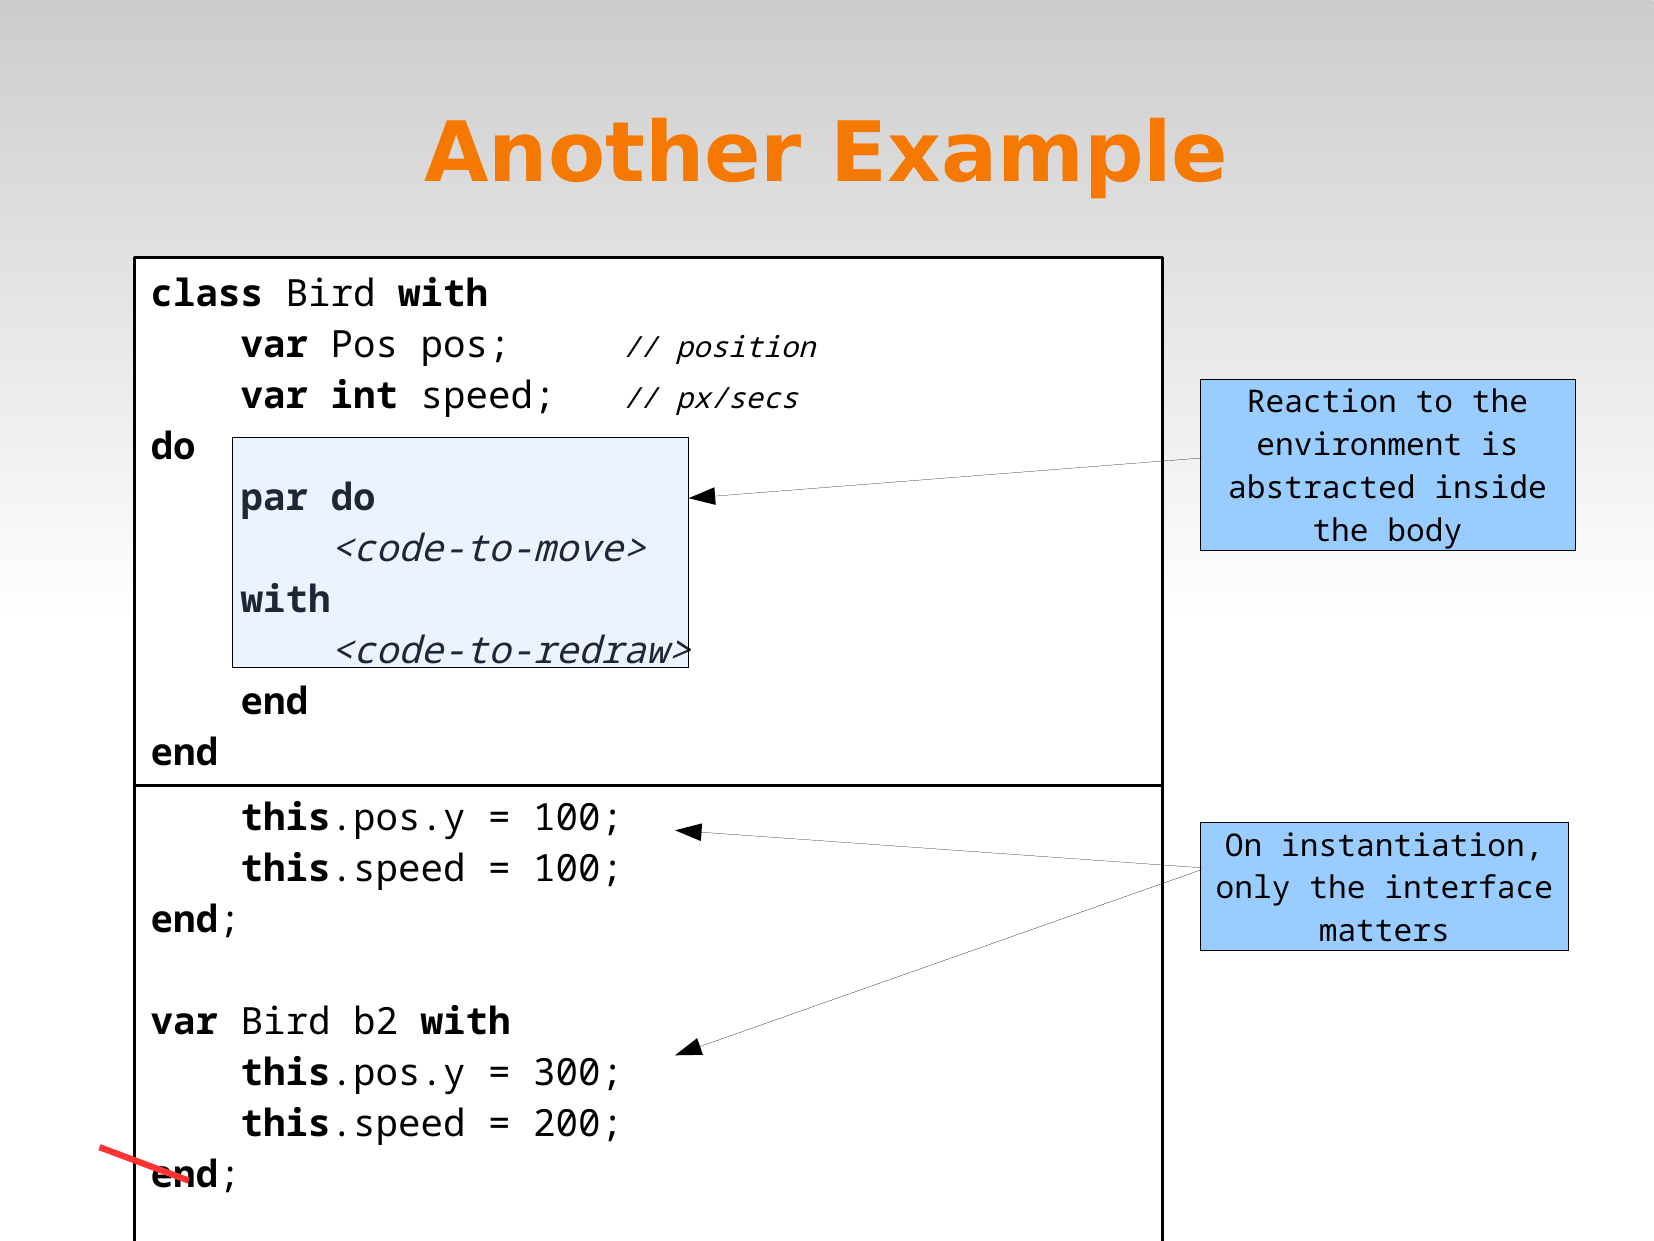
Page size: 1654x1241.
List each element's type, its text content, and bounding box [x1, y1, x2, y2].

text_box class Bird with var Pos pos; // position var int speed; // px/secs do par do <code-to-move> with <code-to-redraw> end end [134, 257, 1163, 721]
text_box On instantiation, only the interface matters [1200, 830, 1569, 943]
text_box Reaction to the environment is abstracted inside the body [1200, 391, 1576, 538]
title Another Example [82, 49, 1571, 257]
text_box var Bird b1 with this.pos.y = 100; this.speed = 100; end; var Bird b2 with this.pos.y = 300; this.speed = 200; end; await FOREVER; [134, 787, 1163, 1239]
text_box [232, 437, 689, 668]
